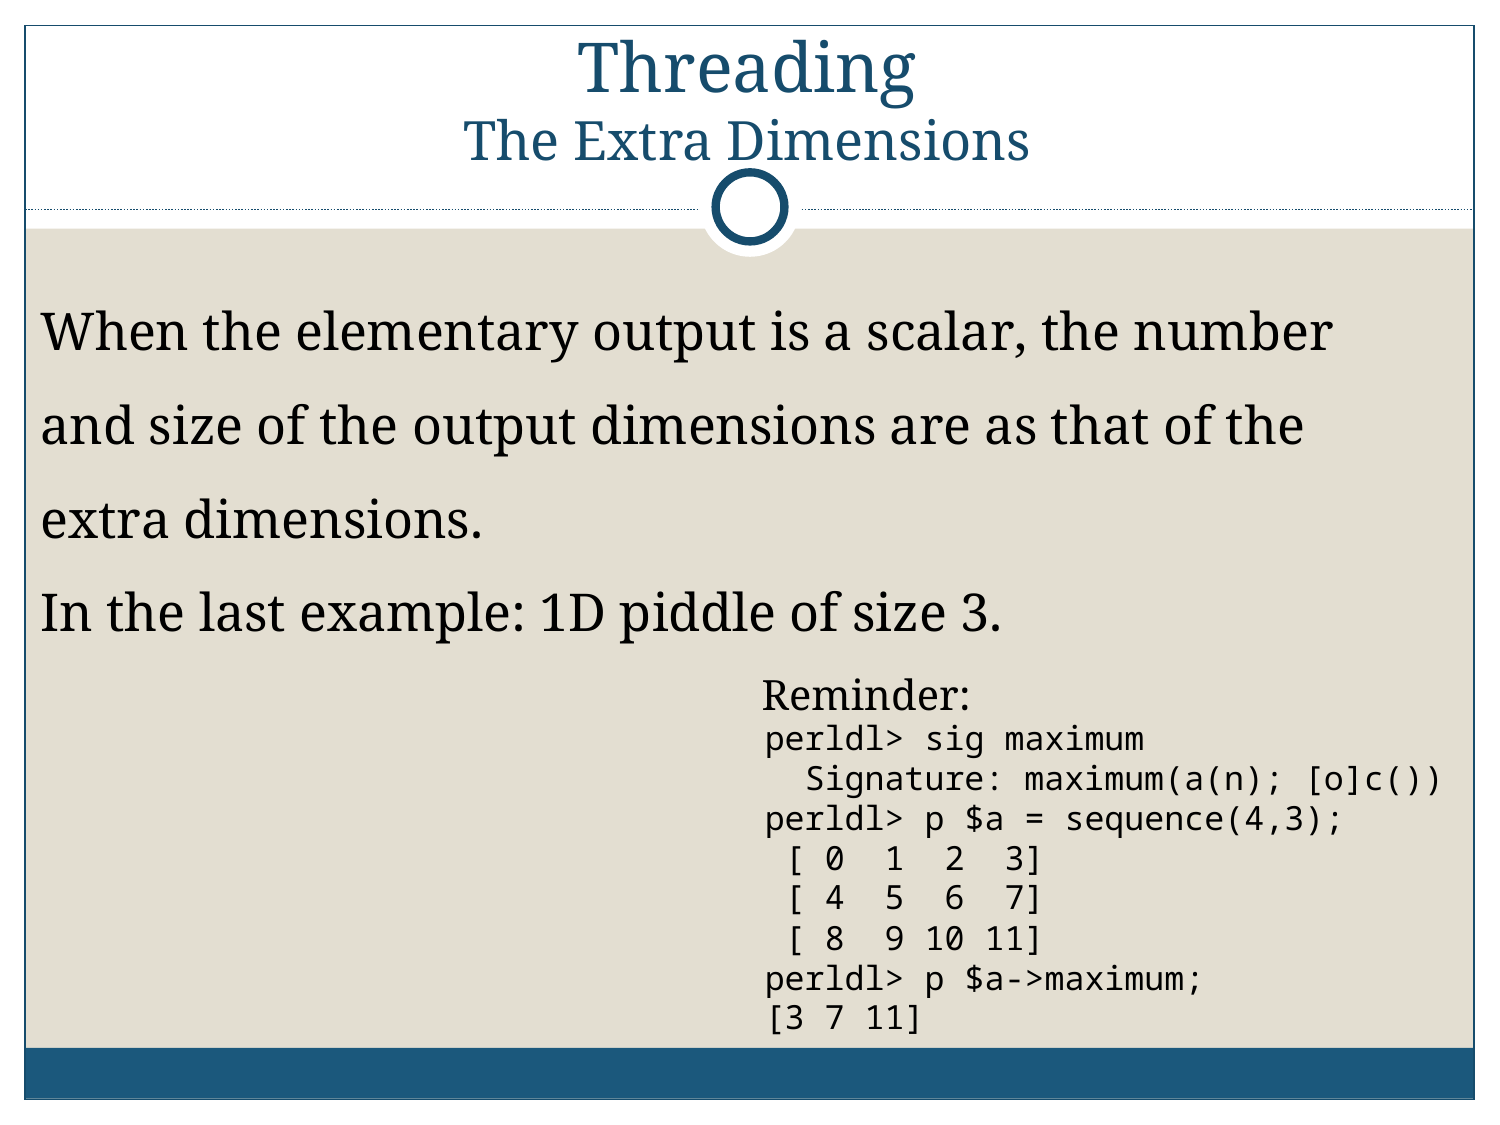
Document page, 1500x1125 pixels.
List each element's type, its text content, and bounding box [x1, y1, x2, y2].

title Threading The Extra Dimensions [47, 16, 1448, 179]
text_box perldl> sig maximum Signature: maximum(a(n); [o]c()) perldl> p $a = sequence(4,3); [ 0 1 2 3] [ 4 5 6 7] [ 8 9 10 11] perldl> p $a->maximum; [3 7 11] [750, 709, 1469, 1044]
text_box Reminder: [746, 636, 1008, 727]
text_box When the elementary output is a scalar, the number and size of the output dimensions are as that of the extra dimensions. In the last example: 1D piddle of size 3. [26, 259, 1450, 556]
